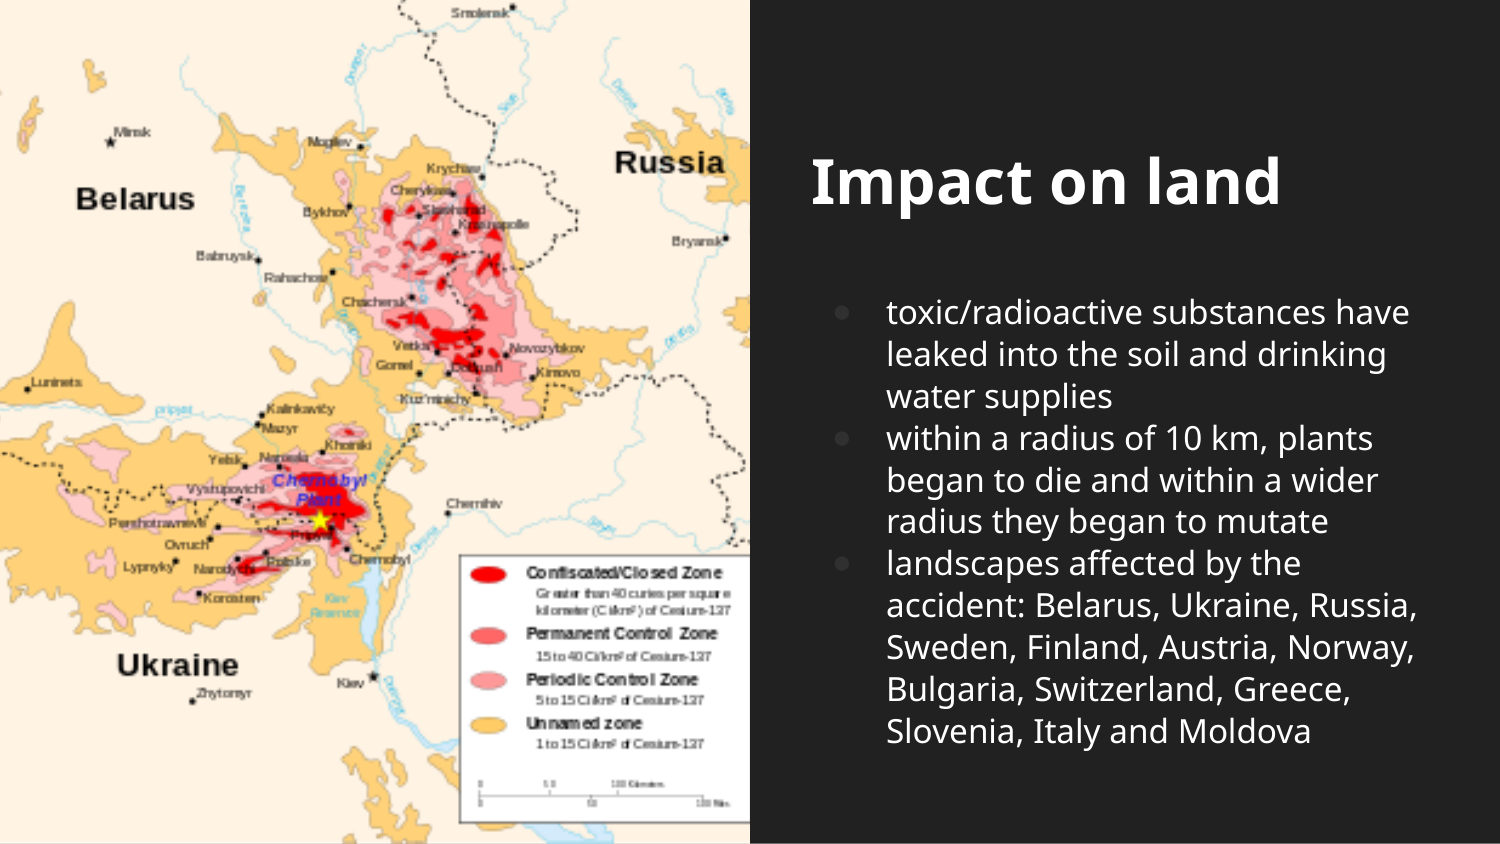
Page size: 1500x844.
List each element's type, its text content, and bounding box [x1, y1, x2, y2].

title Impact on land [796, 38, 1455, 233]
picture [0, 0, 750, 844]
list toxic/radioactive substances have leaked into the soil and drinking water supplies within a radius of 10 km, plants began to die and within a wider radius they began to mutate landscapes affected by the accident: Belarus, Ukraine, Russia, Sweden, Finland, Austria, Norway, Bulgaria, Switzerland, Greece, Slovenia, Italy and Moldova [796, 274, 1455, 765]
